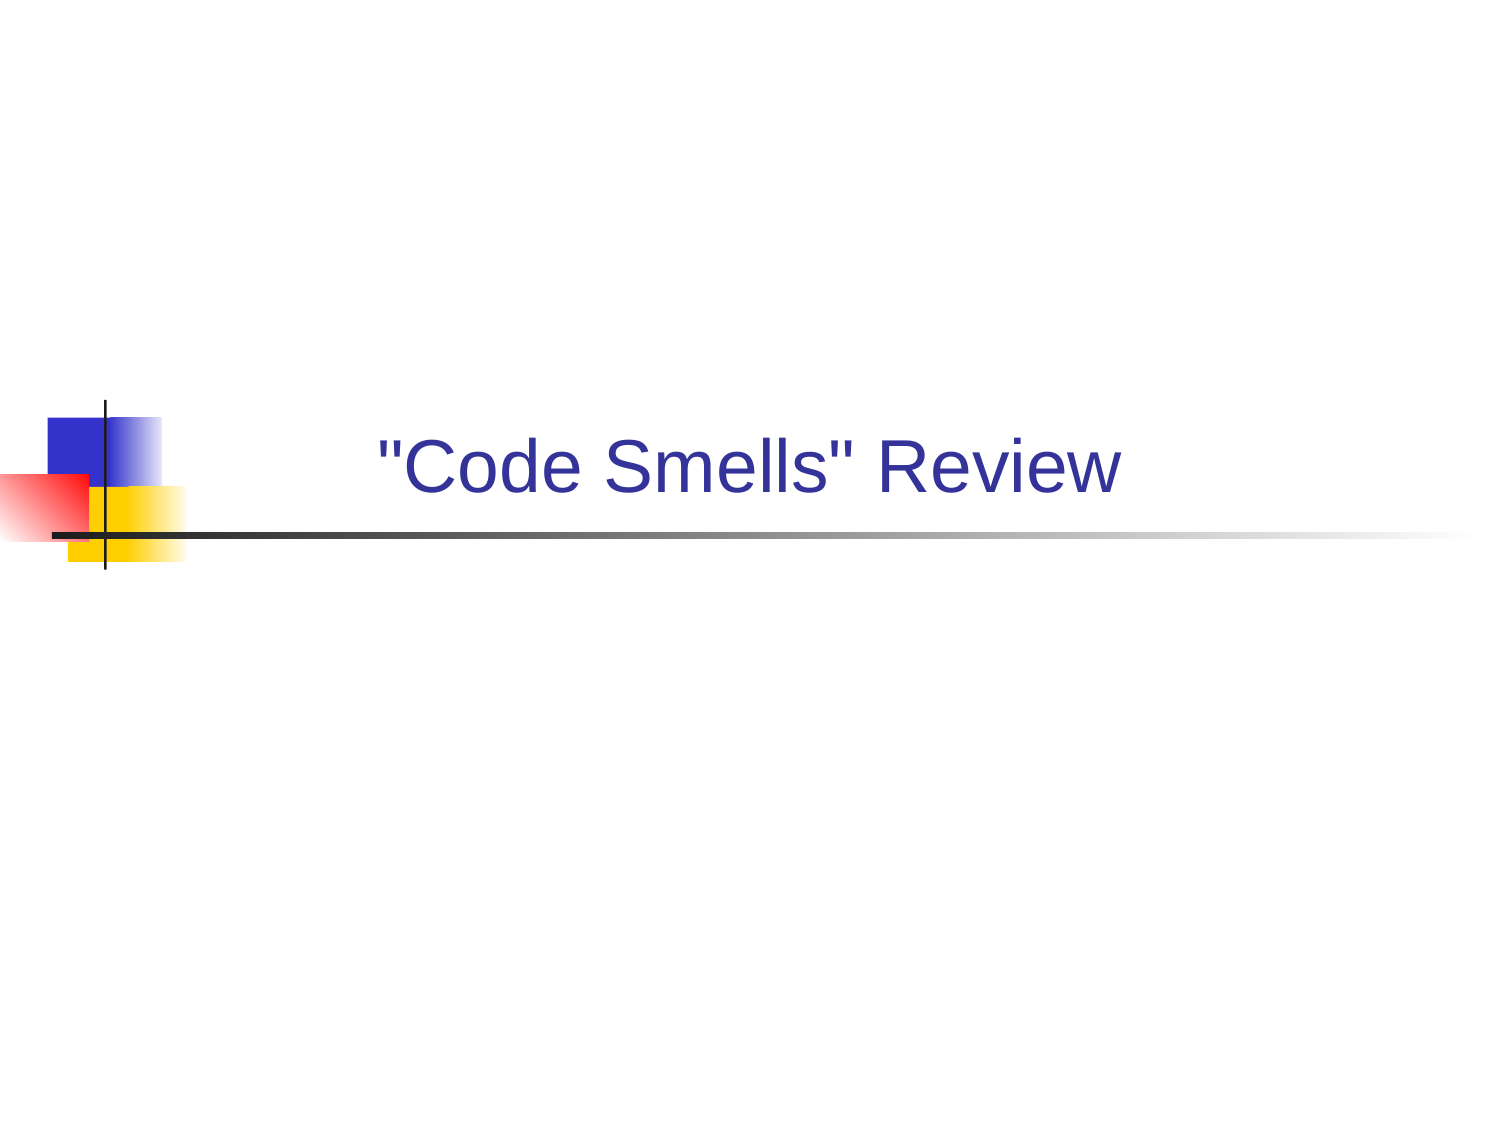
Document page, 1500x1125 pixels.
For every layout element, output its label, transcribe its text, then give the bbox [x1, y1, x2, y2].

title "Code Smells" Review [150, 274, 1351, 515]
